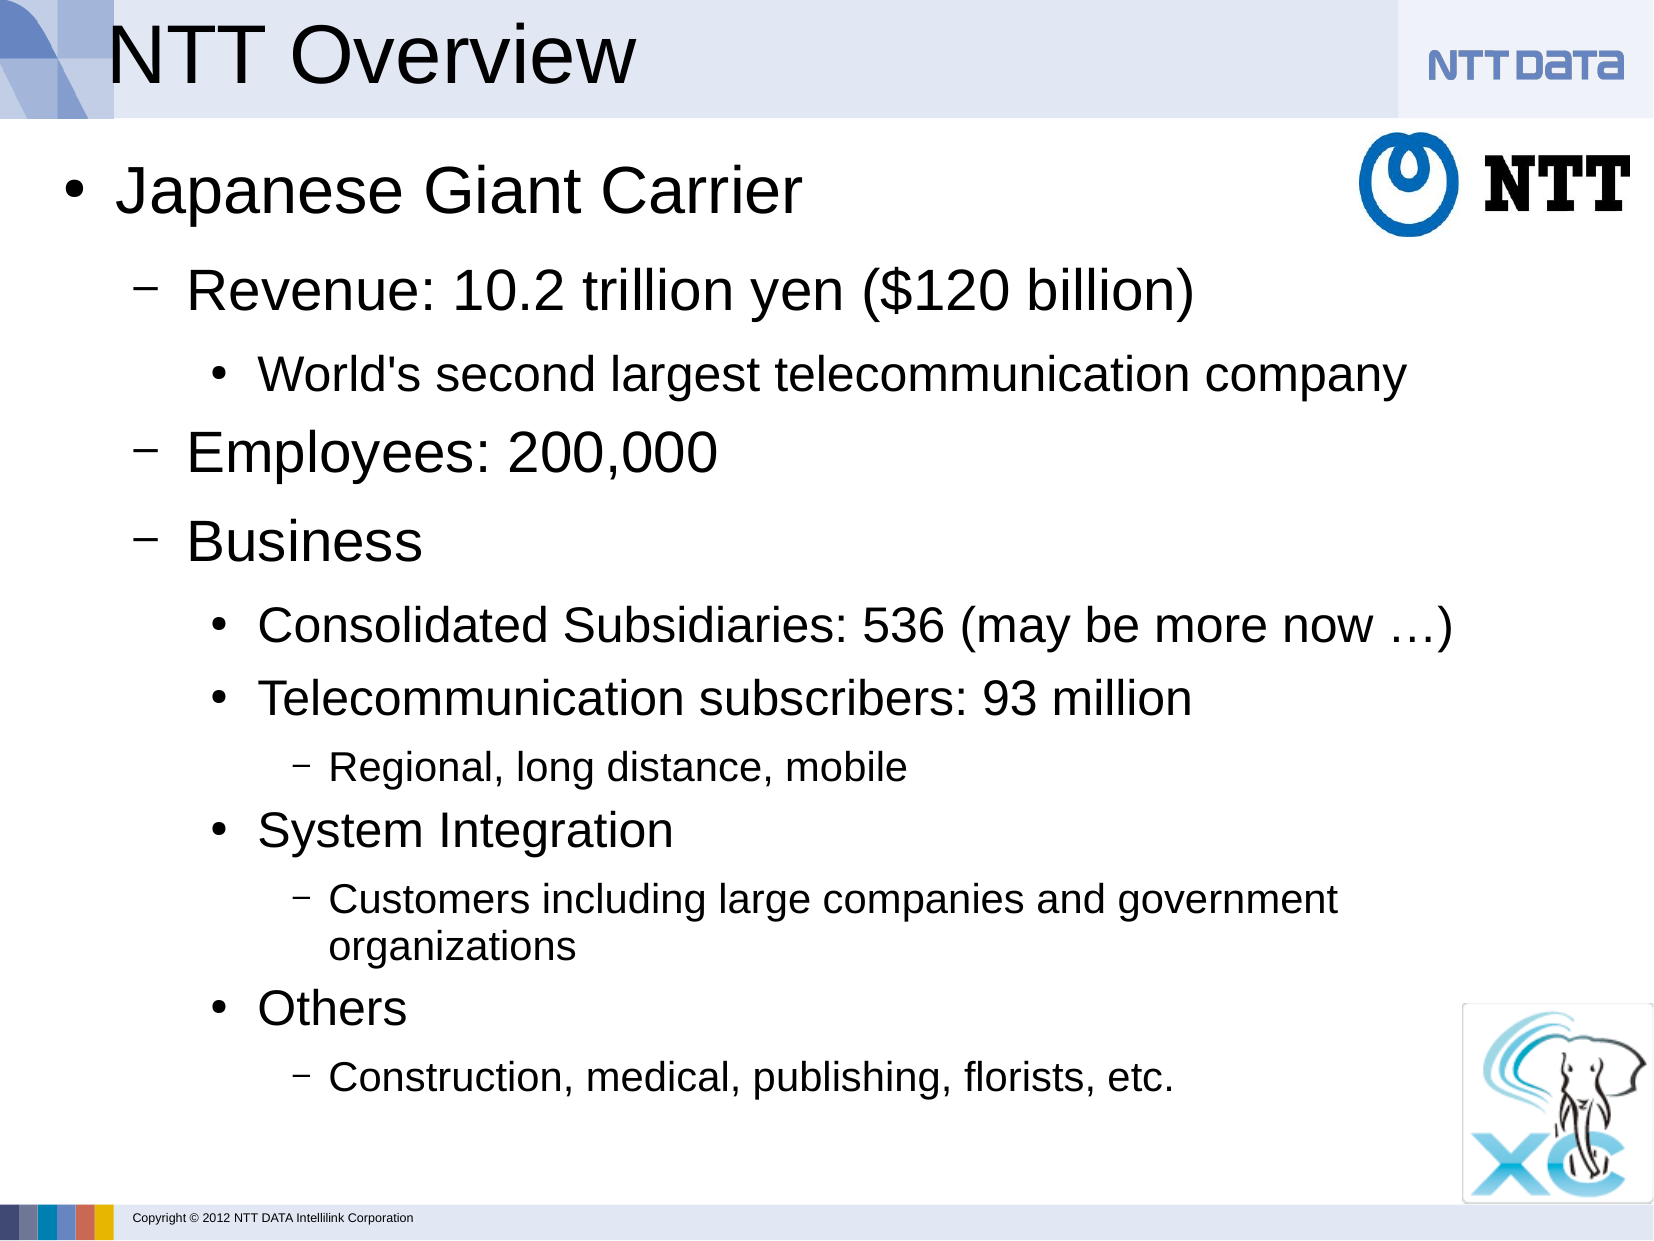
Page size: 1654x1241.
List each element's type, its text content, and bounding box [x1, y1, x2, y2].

title NTT Overview [106, 7, 1399, 101]
picture [1359, 132, 1630, 237]
picture [1462, 1003, 1654, 1204]
picture [1429, 50, 1624, 80]
list Japanese Giant Carrier Revenue: 10.2 trillion yen ($120 billion) World's second largest telecommunication company Employees: 200,000 Business Consolidated Subsidiaries: 536 (may be more now …) Telecommunication subscribers: 93 million Regional, long distance, mobile System Integration Customers including large companies and government organizations Others Construction, medical, publishing, florists, etc. [44, 153, 1501, 1182]
picture [0, 0, 114, 119]
